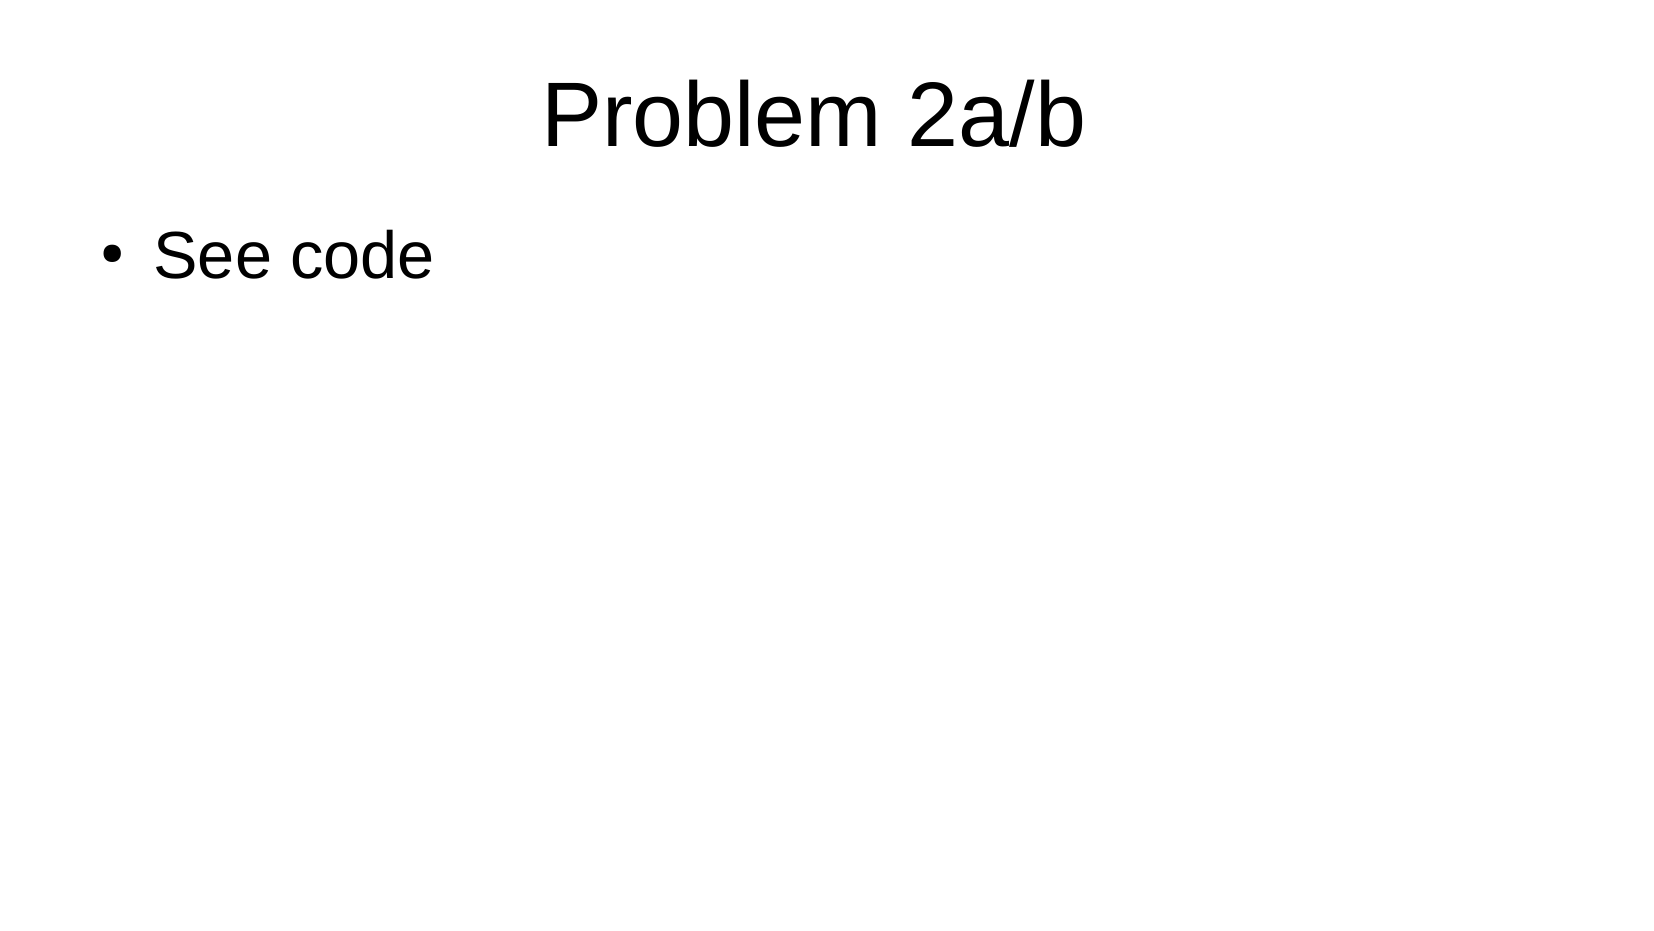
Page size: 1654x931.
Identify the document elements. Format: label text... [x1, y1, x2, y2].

title Problem 2a/b [82, 37, 1571, 193]
list See code [82, 217, 1571, 758]
